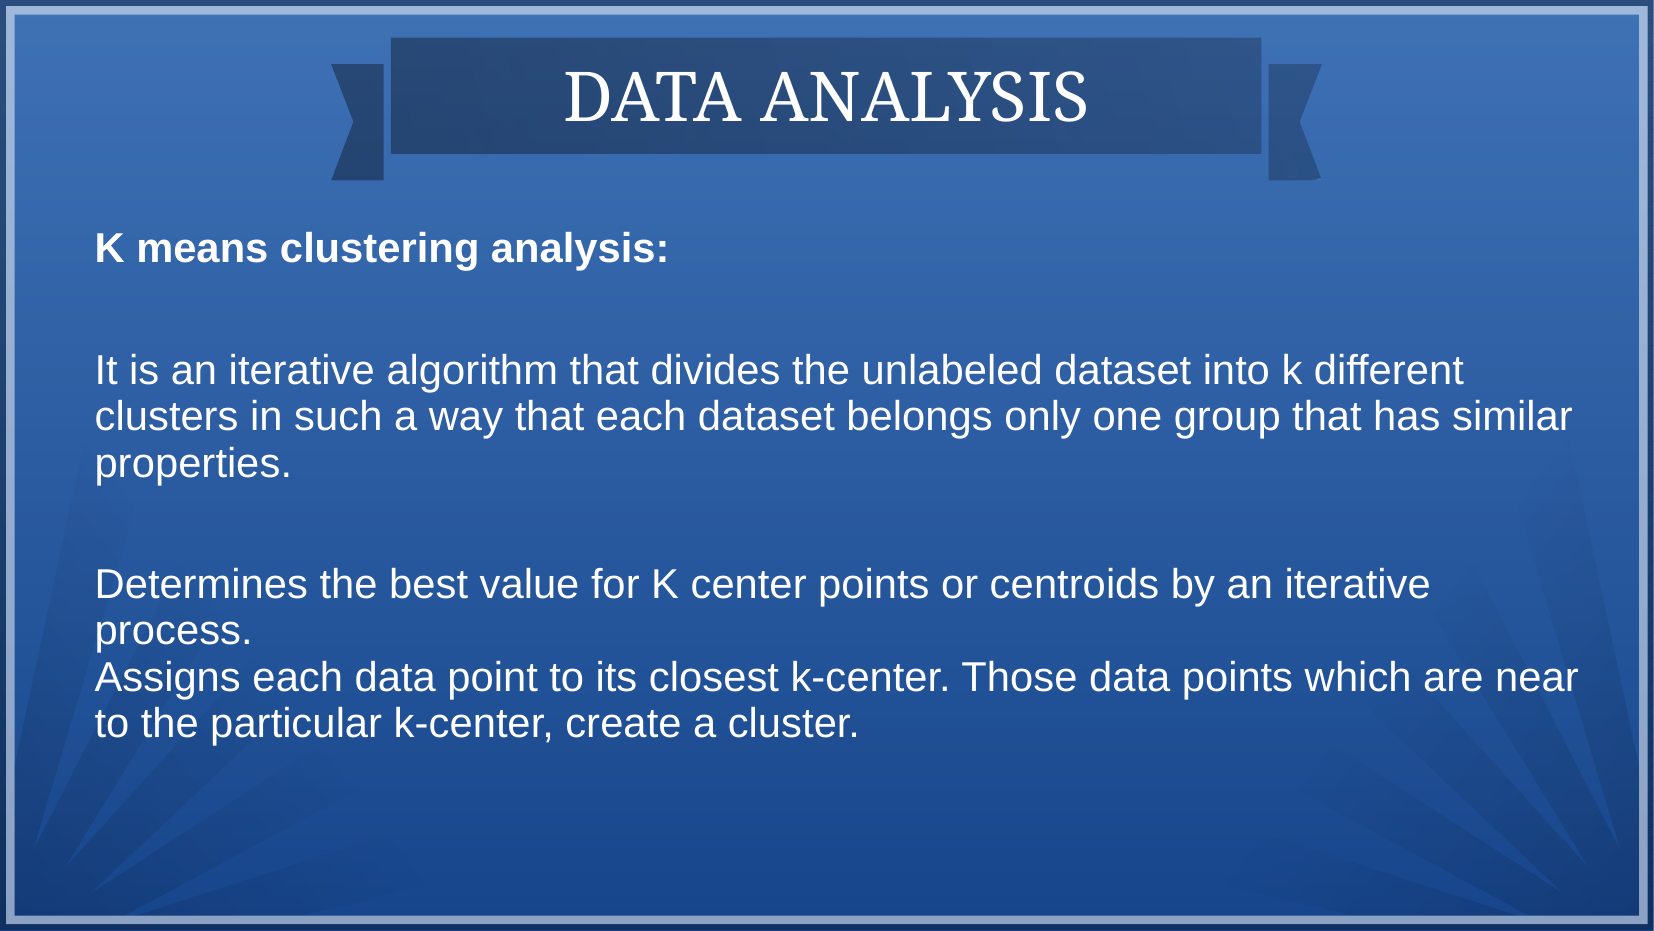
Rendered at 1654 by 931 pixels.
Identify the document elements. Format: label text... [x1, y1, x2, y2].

title DATA ANALYSIS [389, 35, 1264, 154]
subtitle K means clustering analysis: It is an iterative algorithm that divides the unlabeled dataset into k different clusters in such a way that each dataset belongs only one group that has similar properties. Determines the best value for K center points or centroids by an iterative process. Assigns each data point to its closest k-center. Those data points which are near to the particular k-center, create a cluster. [94, 226, 1583, 931]
